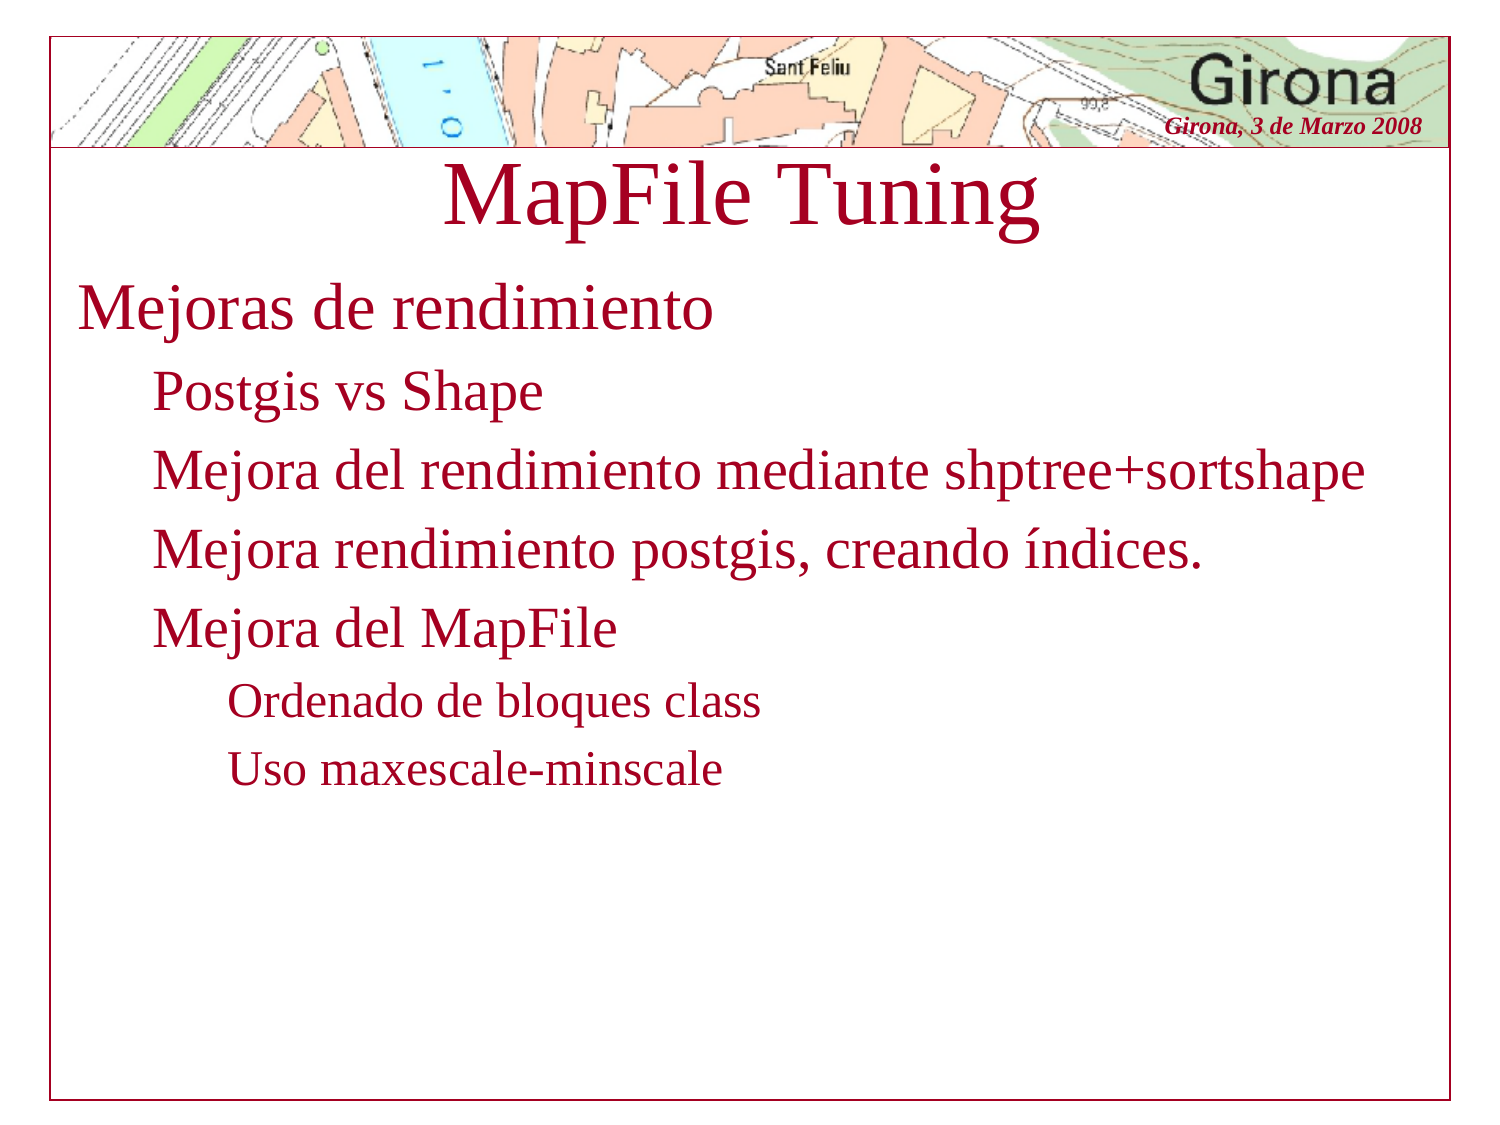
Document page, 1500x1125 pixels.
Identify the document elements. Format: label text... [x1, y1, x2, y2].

picture [1338, 124, 1348, 131]
picture [51, 37, 1448, 147]
picture [1310, 120, 1316, 131]
title MapFile Tuning [111, 131, 1374, 257]
list Mejoras de rendimiento Postgis vs Shape Mejora del rendimiento mediante shptree+sortshape Mejora rendimiento postgis, creando índices. Mejora del MapFile Ordenado de bloques class Uso maxescale-minscale [62, 262, 1438, 1088]
